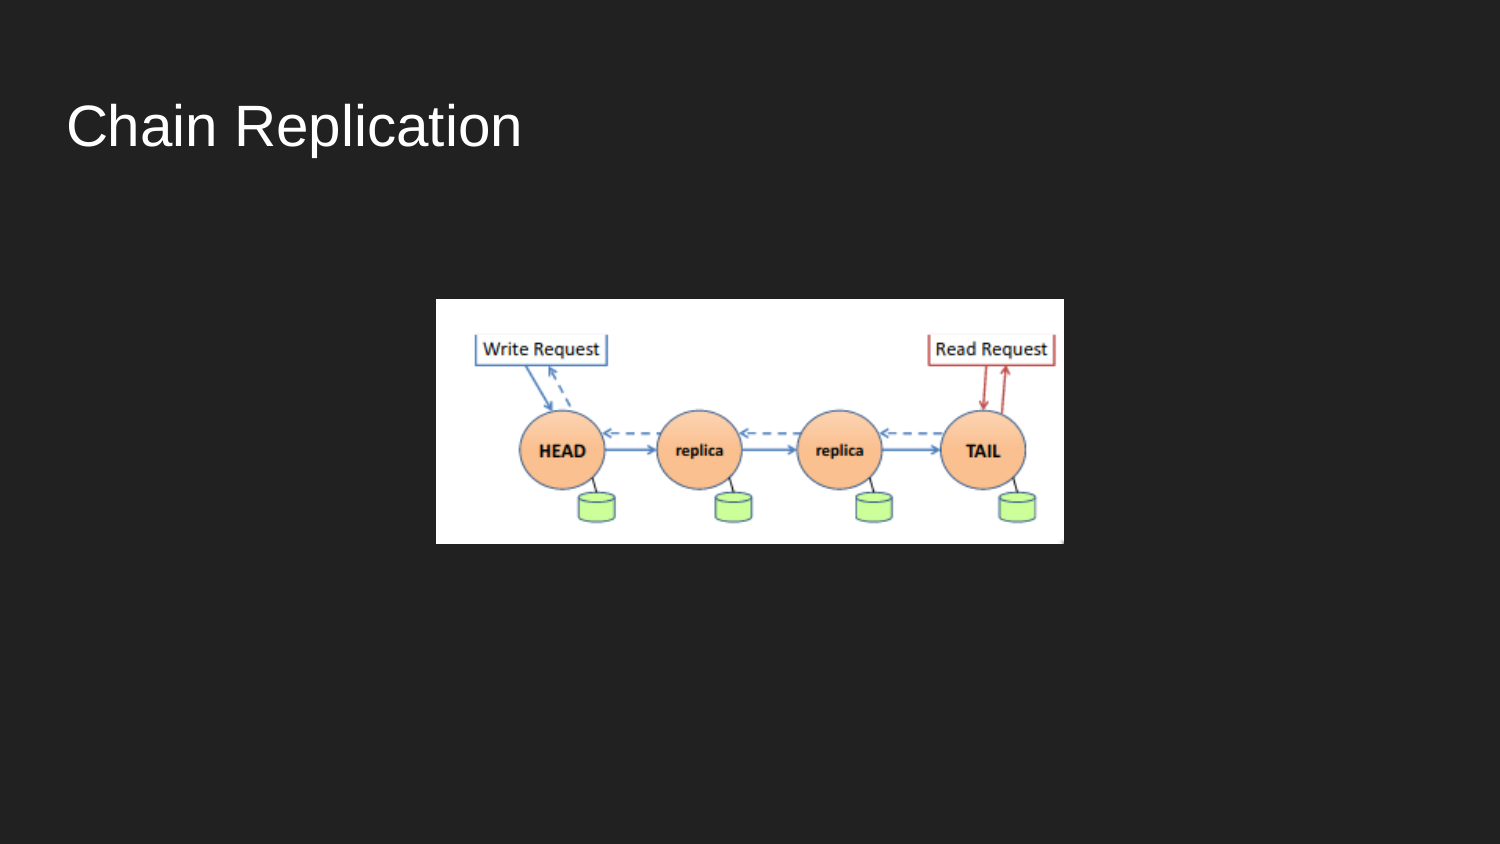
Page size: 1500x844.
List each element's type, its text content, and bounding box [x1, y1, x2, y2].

picture [436, 299, 1064, 544]
title Chain Replication [51, 72, 1449, 167]
